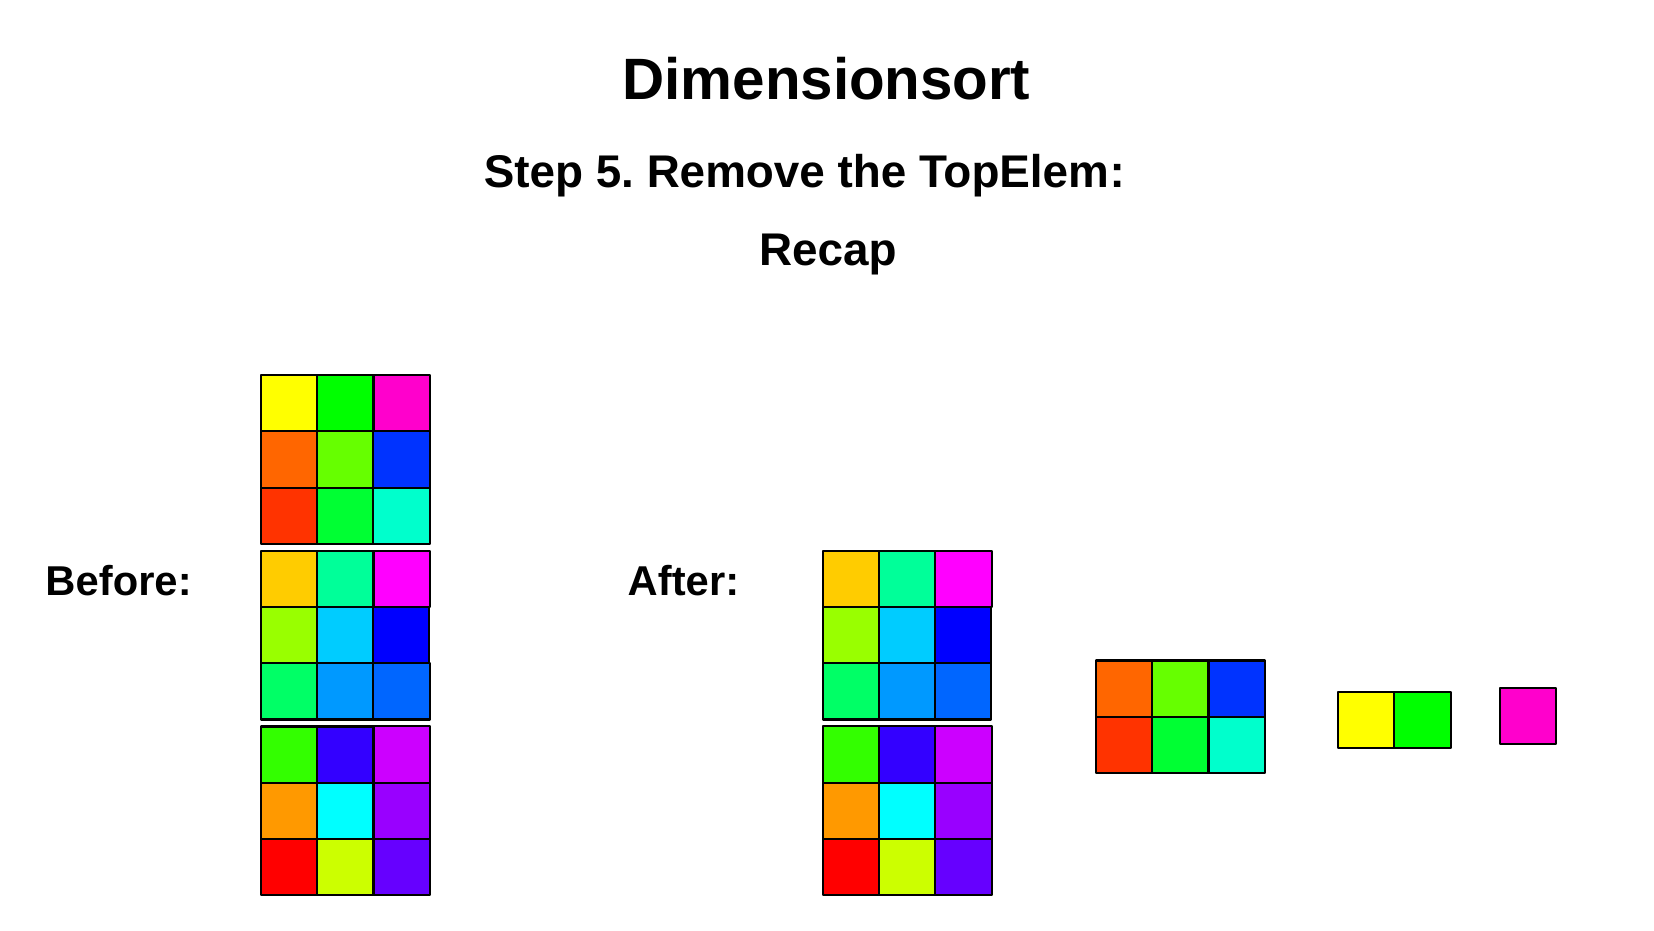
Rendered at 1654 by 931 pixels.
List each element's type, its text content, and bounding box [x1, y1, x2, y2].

text_box [822, 550, 992, 720]
text_box [261, 375, 430, 544]
title Dimensionsort [82, 2, 1571, 158]
text_box [822, 726, 992, 896]
text_box Step 5. Remove the TopElem: [469, 138, 1364, 257]
text_box After: [539, 525, 828, 638]
text_box [1500, 687, 1557, 745]
text_box Recap [305, 216, 1351, 488]
text_box [1338, 691, 1451, 749]
text_box [261, 726, 430, 896]
text_box [1096, 660, 1265, 773]
text_box [260, 550, 430, 720]
subtitle Before: [0, 525, 263, 638]
